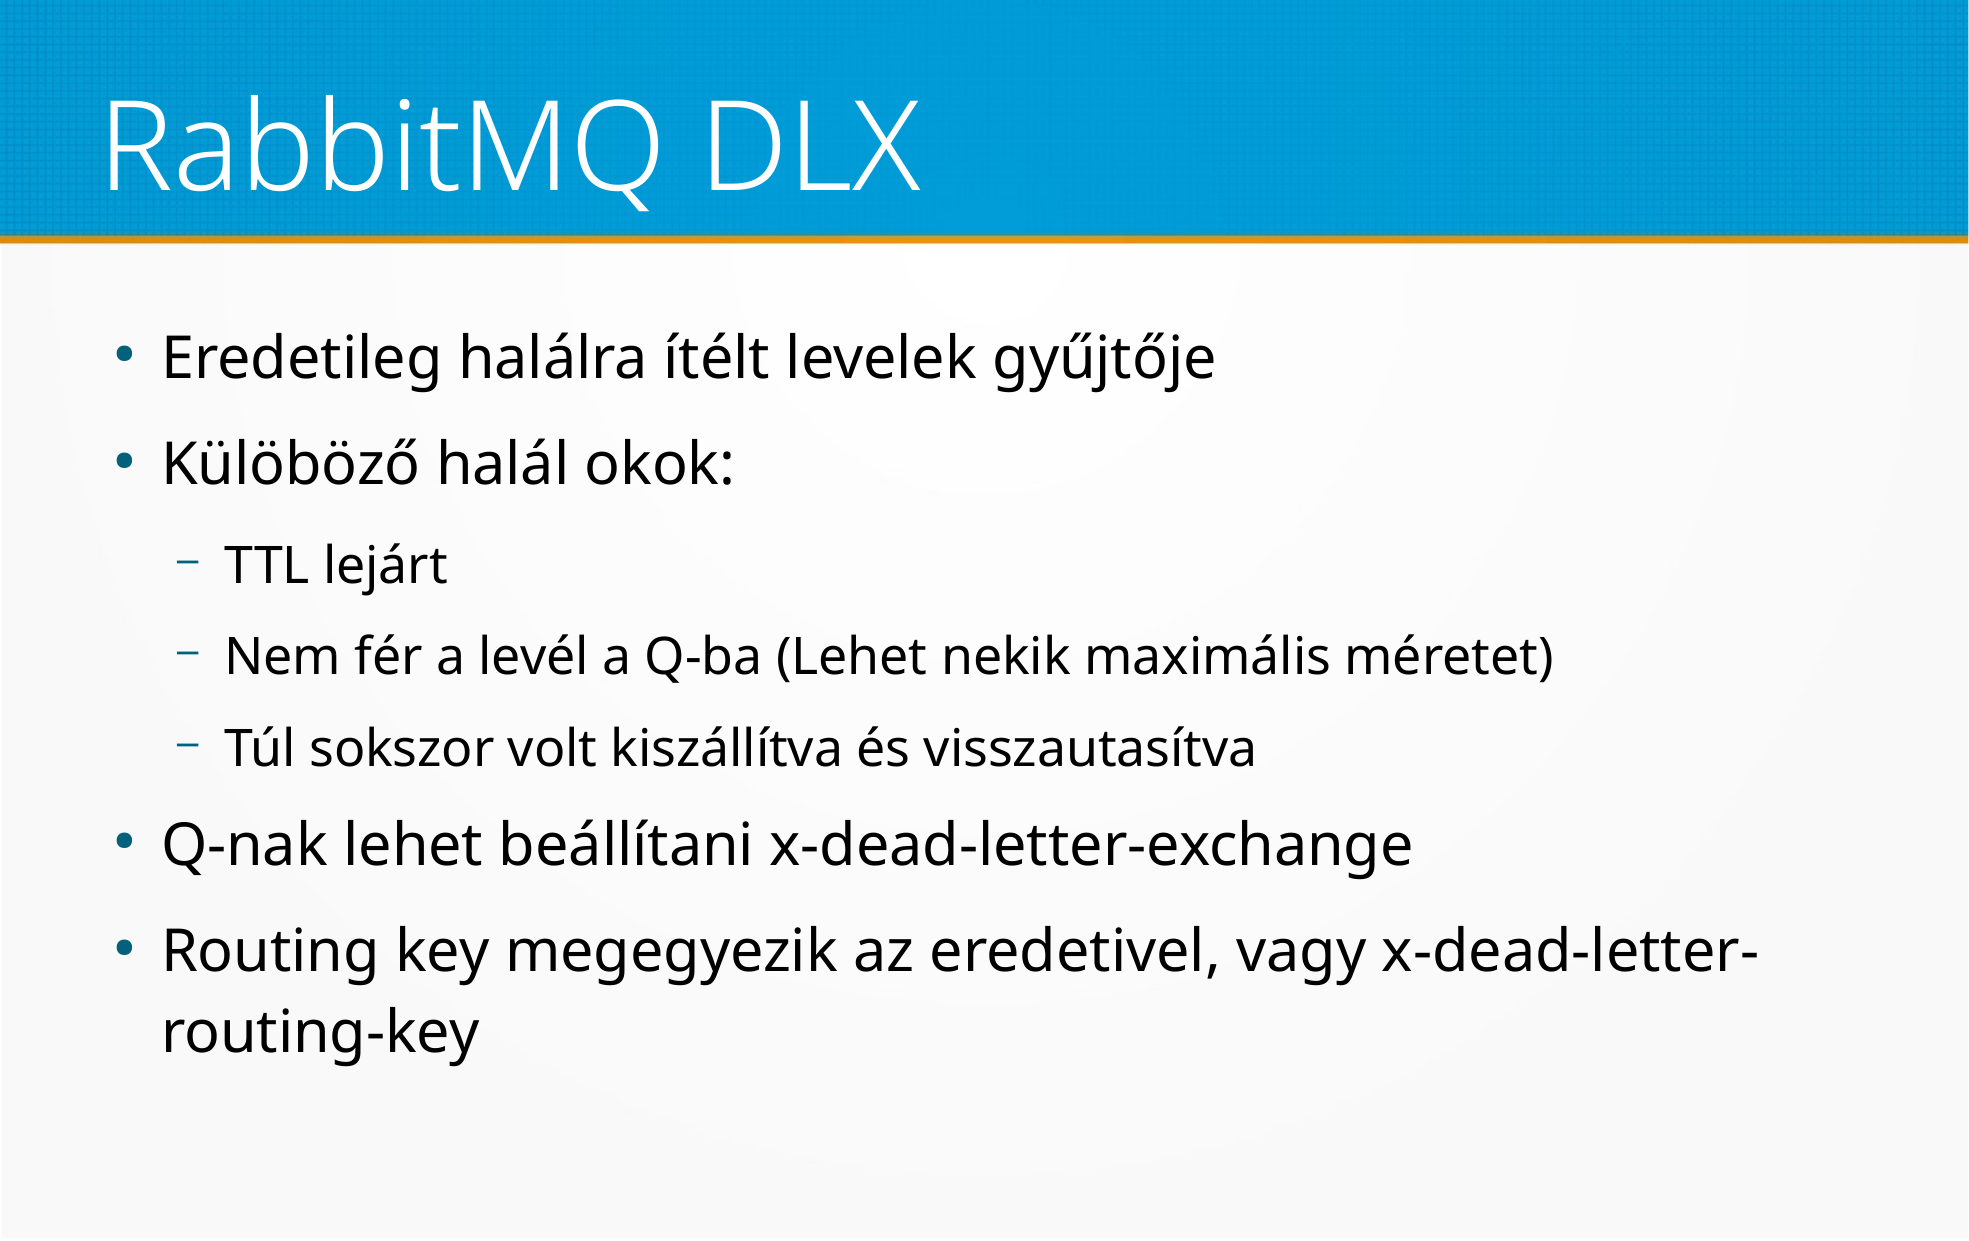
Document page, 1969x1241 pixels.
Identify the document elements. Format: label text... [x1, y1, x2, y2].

picture [0, 233, 1969, 1241]
title RabbitMQ DLX [98, 19, 1870, 227]
list Eredetileg halálra ítélt levelek gyűjtője Külöböző halál okok: TTL lejárt Nem fér a levél a Q-ba (Lehet nekik maximális méretet) Túl sokszor volt kiszállítva és visszautasítva Q-nak lehet beállítani x-dead-letter-exchange Routing key megegyezik az eredetivel, vagy x-dead-letter-routing-key [98, 315, 1861, 1081]
